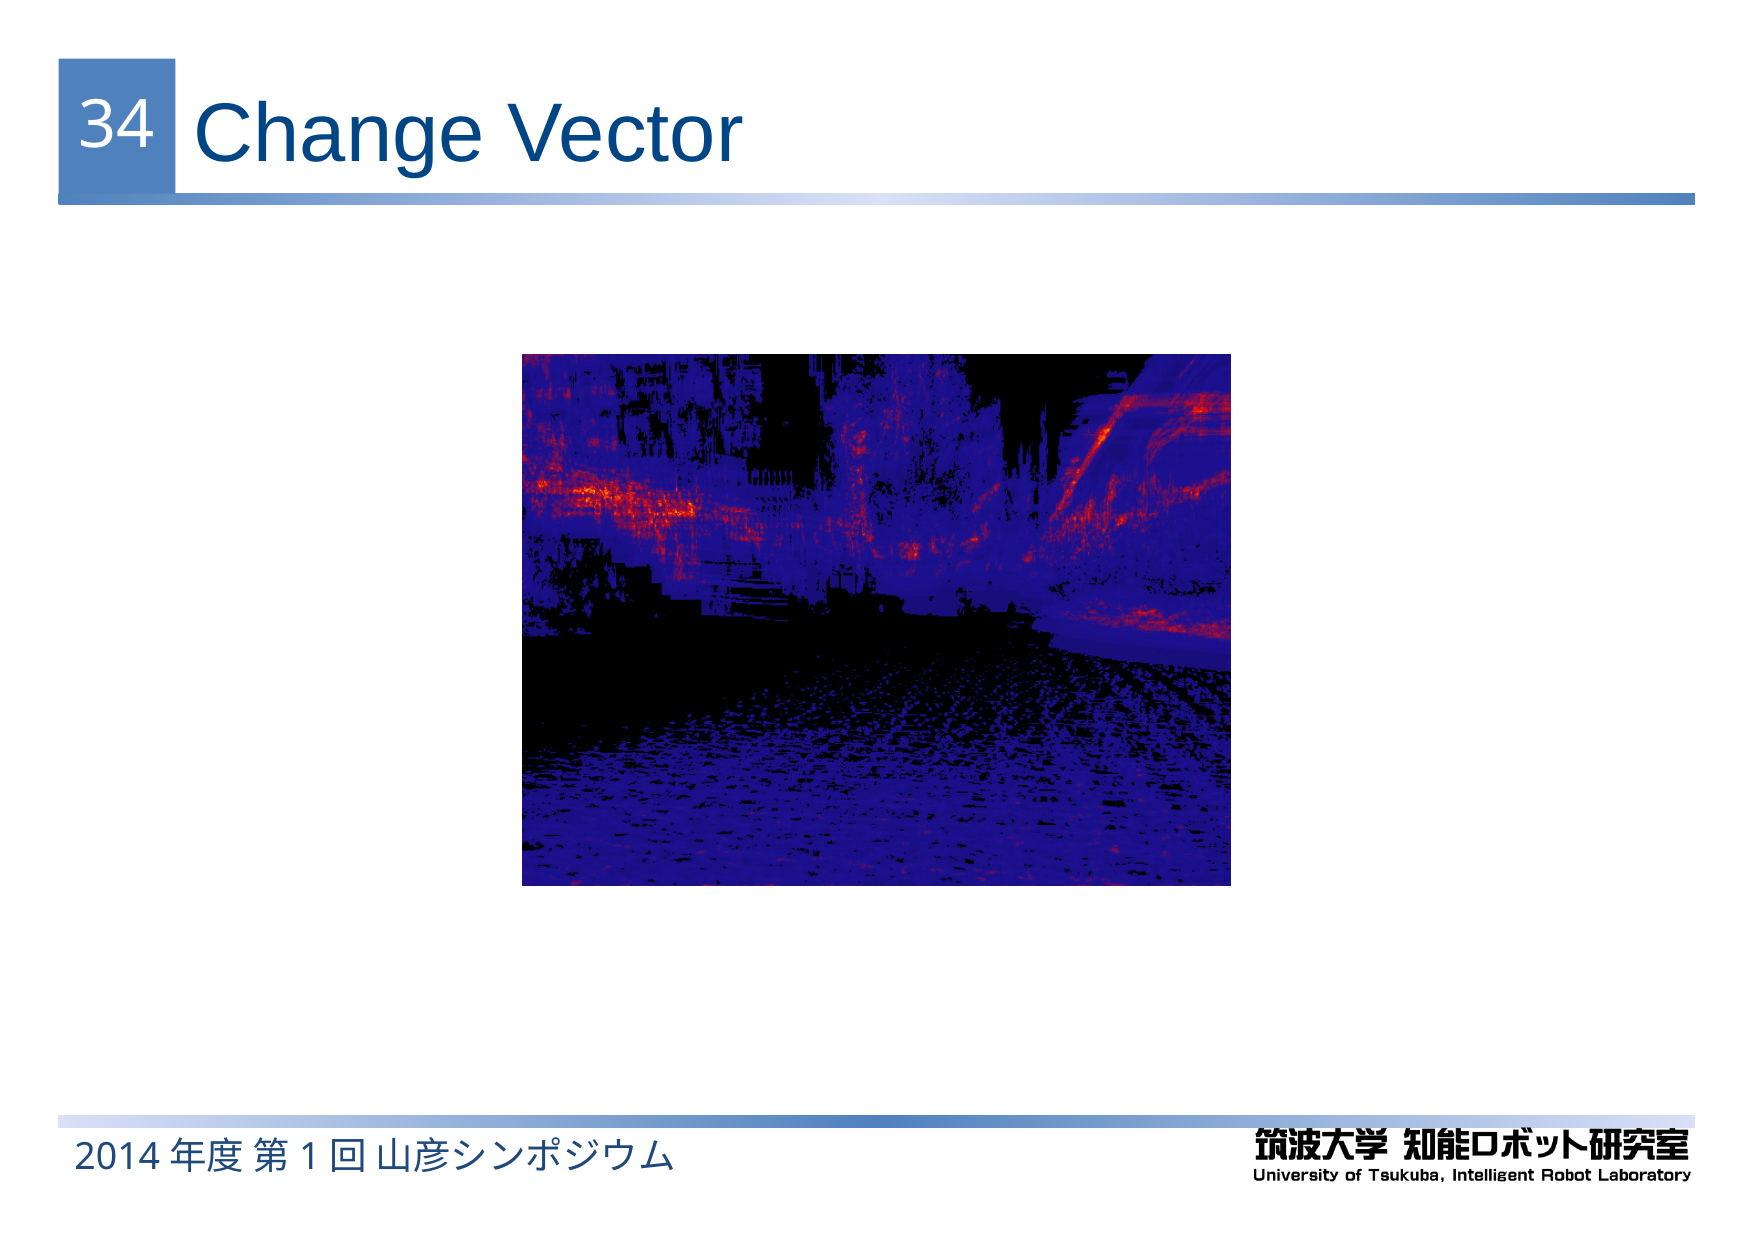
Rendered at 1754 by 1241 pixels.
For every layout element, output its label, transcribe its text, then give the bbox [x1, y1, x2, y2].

picture [1252, 1127, 1691, 1182]
title Change Vector [193, 61, 1651, 205]
picture [522, 354, 1231, 886]
